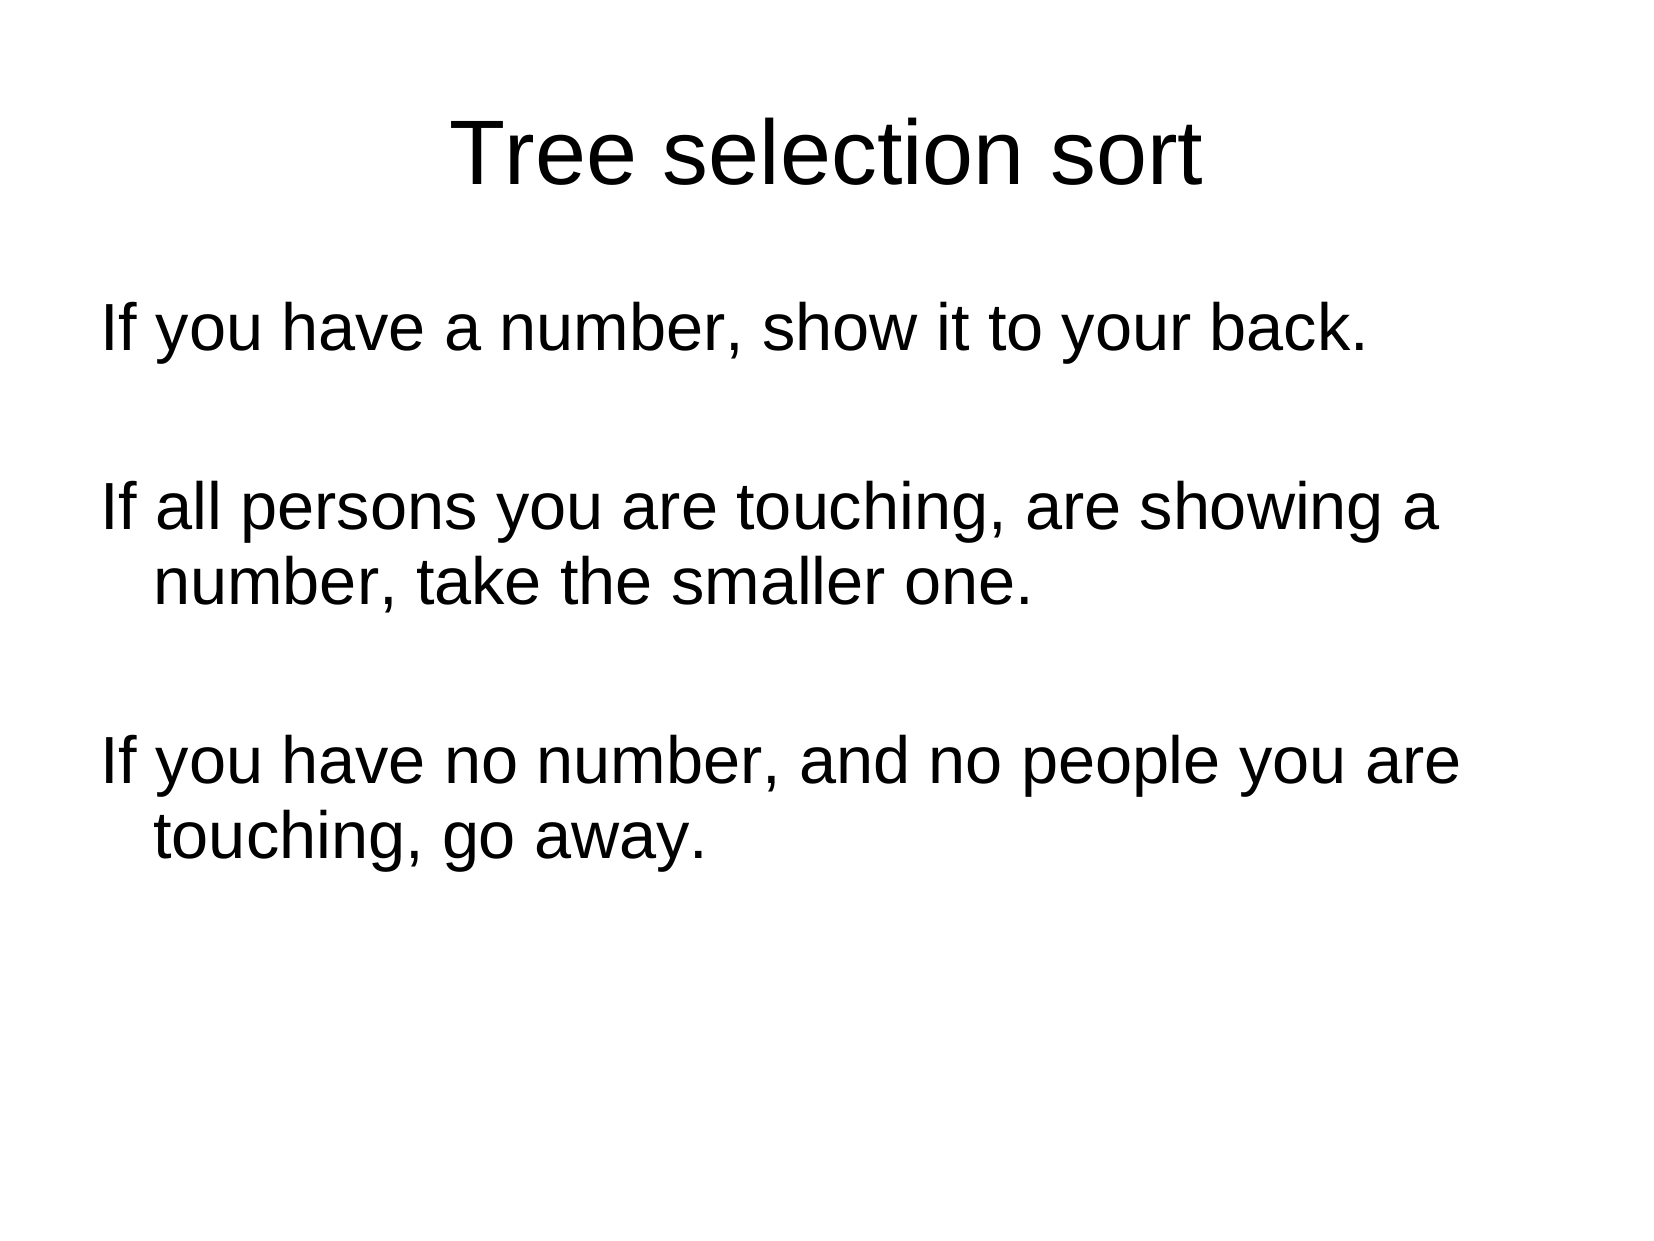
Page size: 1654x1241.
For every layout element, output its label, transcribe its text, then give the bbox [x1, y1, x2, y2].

list If you have a number, show it to your back. If all persons you are touching, are showing a number, take the smaller one. If you have no number, and no people you are touching, go away. [82, 290, 1571, 1109]
title Tree selection sort [82, 49, 1571, 257]
